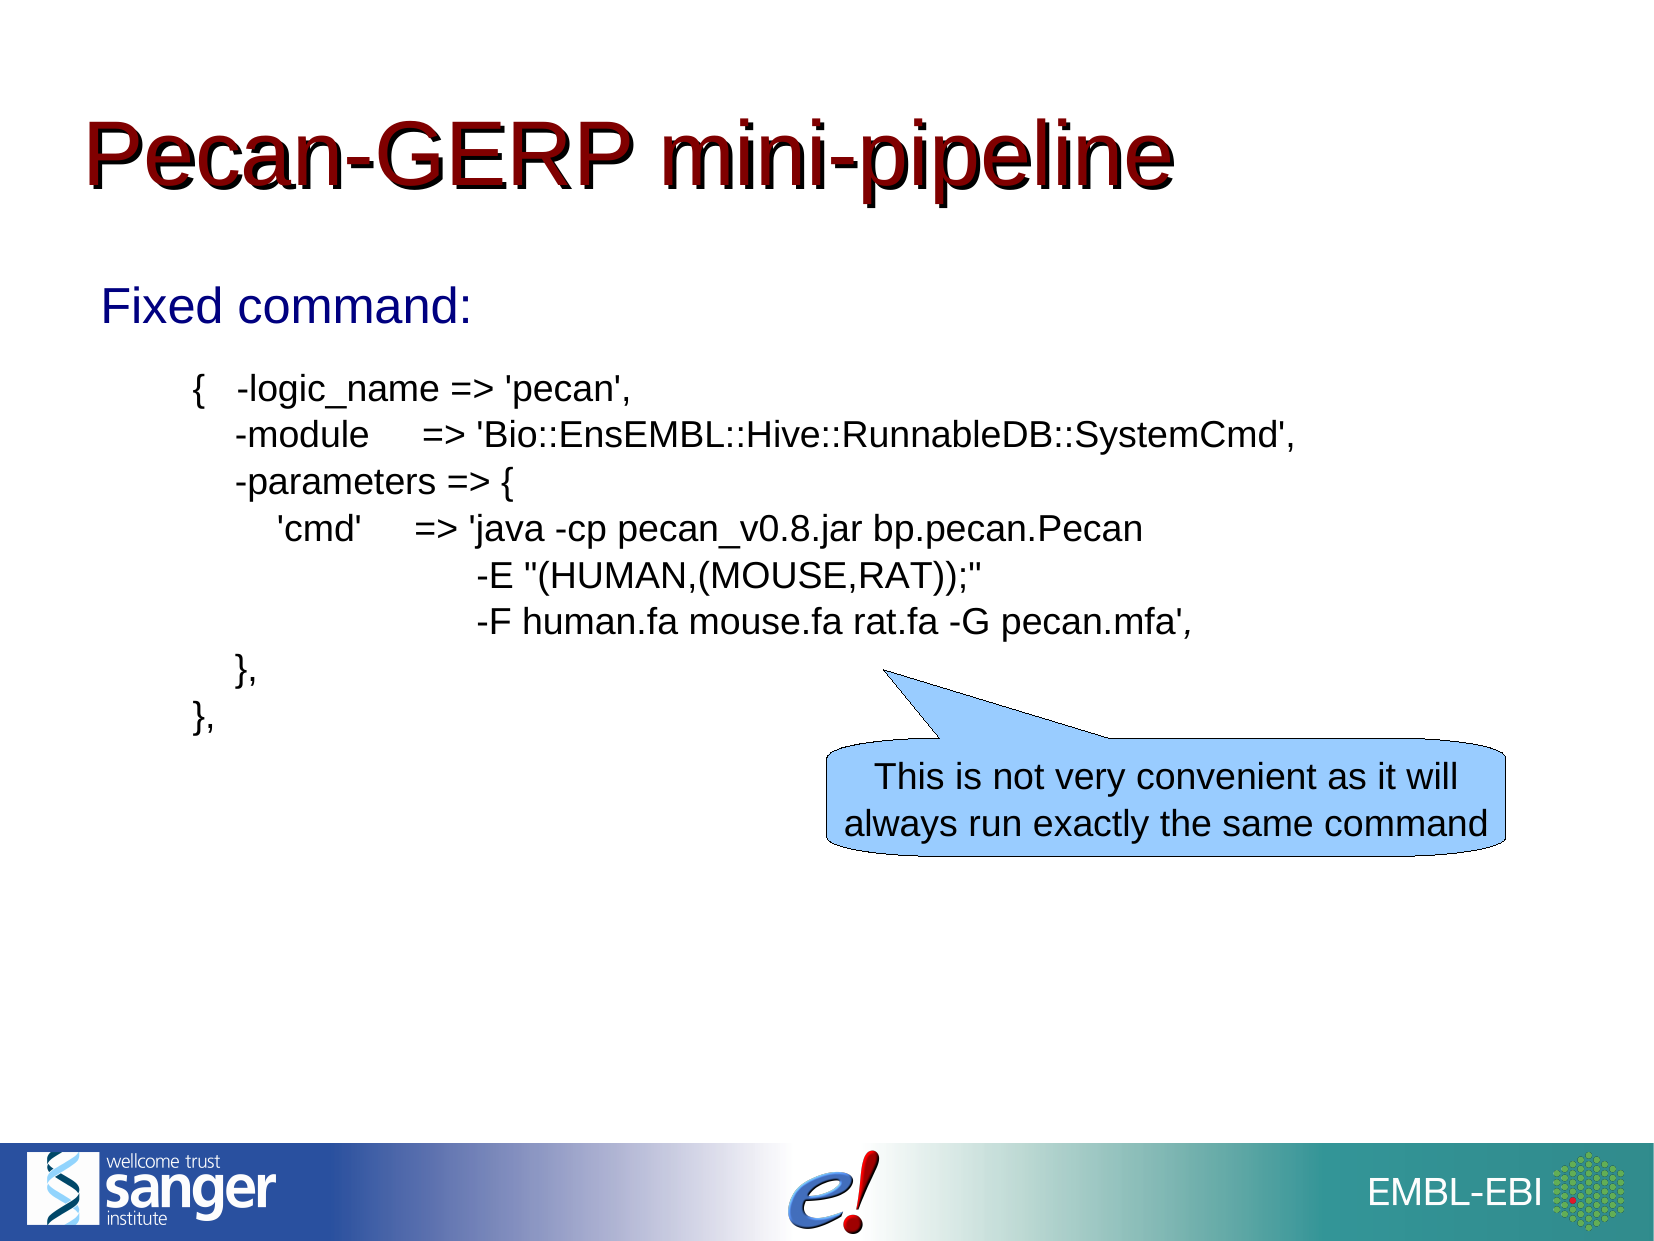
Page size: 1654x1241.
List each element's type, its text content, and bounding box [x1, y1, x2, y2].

title Pecan-GERP mini-pipeline [82, 49, 1571, 257]
text_box { -logic_name => 'pecan', -module => 'Bio::EnsEMBL::Hive::RunnableDB::SystemCmd', -parameters => { 'cmd' => 'java -cp pecan_v0.8.jar bp.pecan.Pecan -E "(HUMAN,(MOUSE,RAT));" -F human.fa mouse.fa rat.fa -G pecan.mfa', }, }, [94, 354, 1353, 1241]
picture [0, 1143, 94, 1241]
list Fixed command: [82, 277, 1576, 1081]
text_box This is not very convenient as it will always run exactly the same command [826, 669, 1506, 857]
picture [1353, 1143, 1654, 1241]
